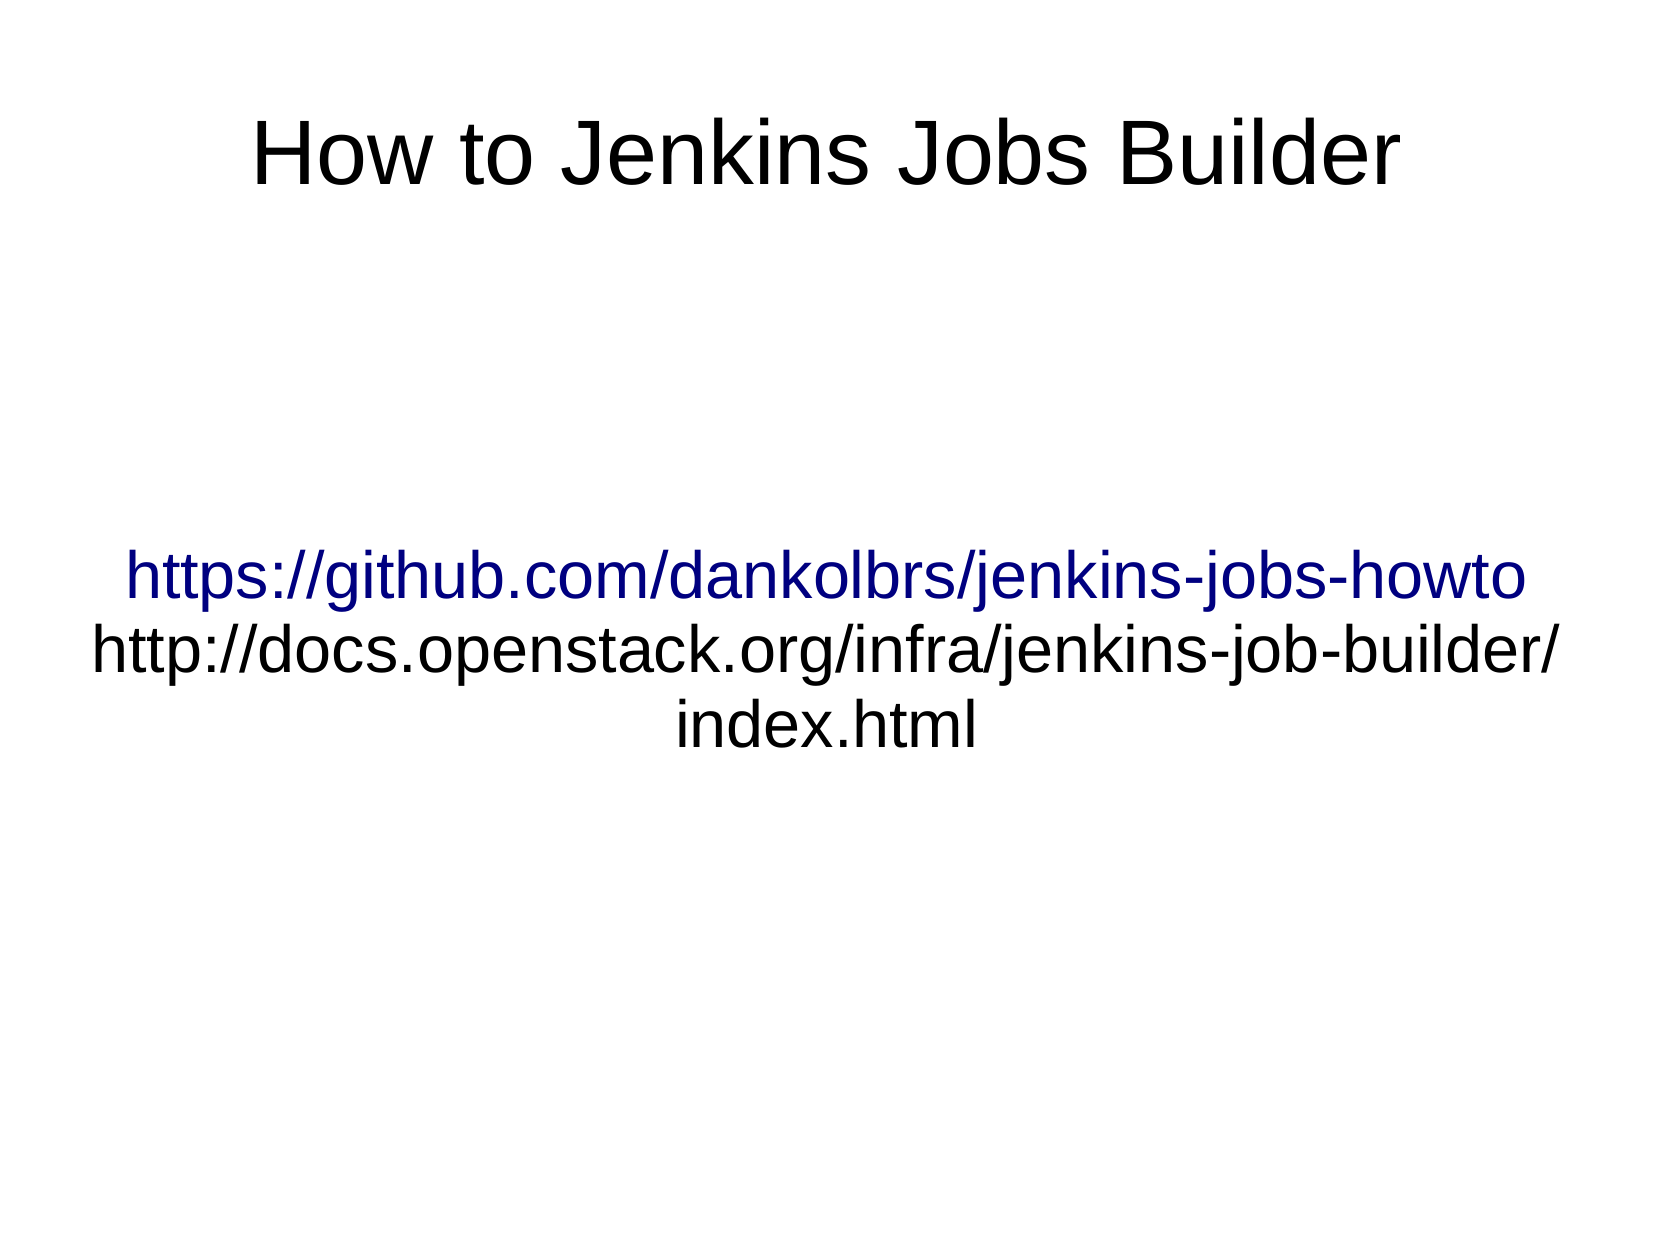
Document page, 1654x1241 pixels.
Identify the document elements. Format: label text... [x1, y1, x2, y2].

subtitle https://github.com/dankolbrs/jenkins-jobs-howto http://docs.openstack.org/infra/jenkins-job-builder/index.html [82, 290, 1571, 1010]
title How to Jenkins Jobs Builder [82, 49, 1571, 257]
